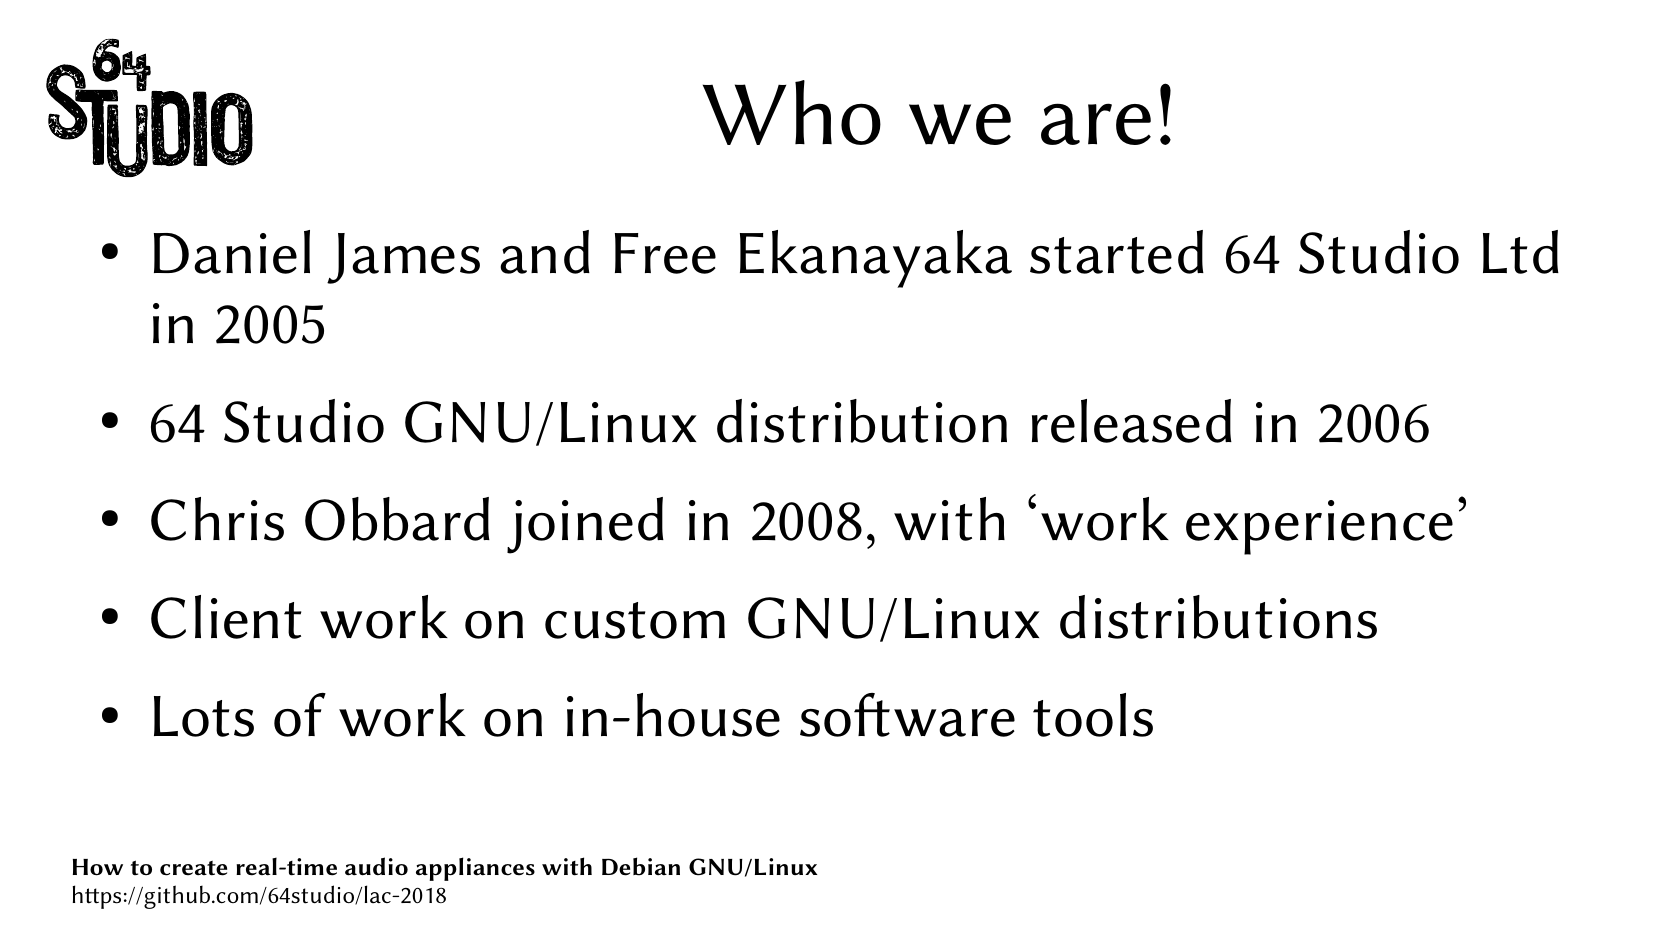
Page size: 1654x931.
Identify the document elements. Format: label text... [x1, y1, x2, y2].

title Who we are! [307, 37, 1571, 193]
list Daniel James and Free Ekanayaka started 64 Studio Ltd in 2005 64 Studio GNU/Linux distribution released in 2006 Chris Obbard joined in 2008, with ‘work experience’ Client work on custom GNU/Linux distributions Lots of work on in-house software tools [82, 217, 1571, 758]
